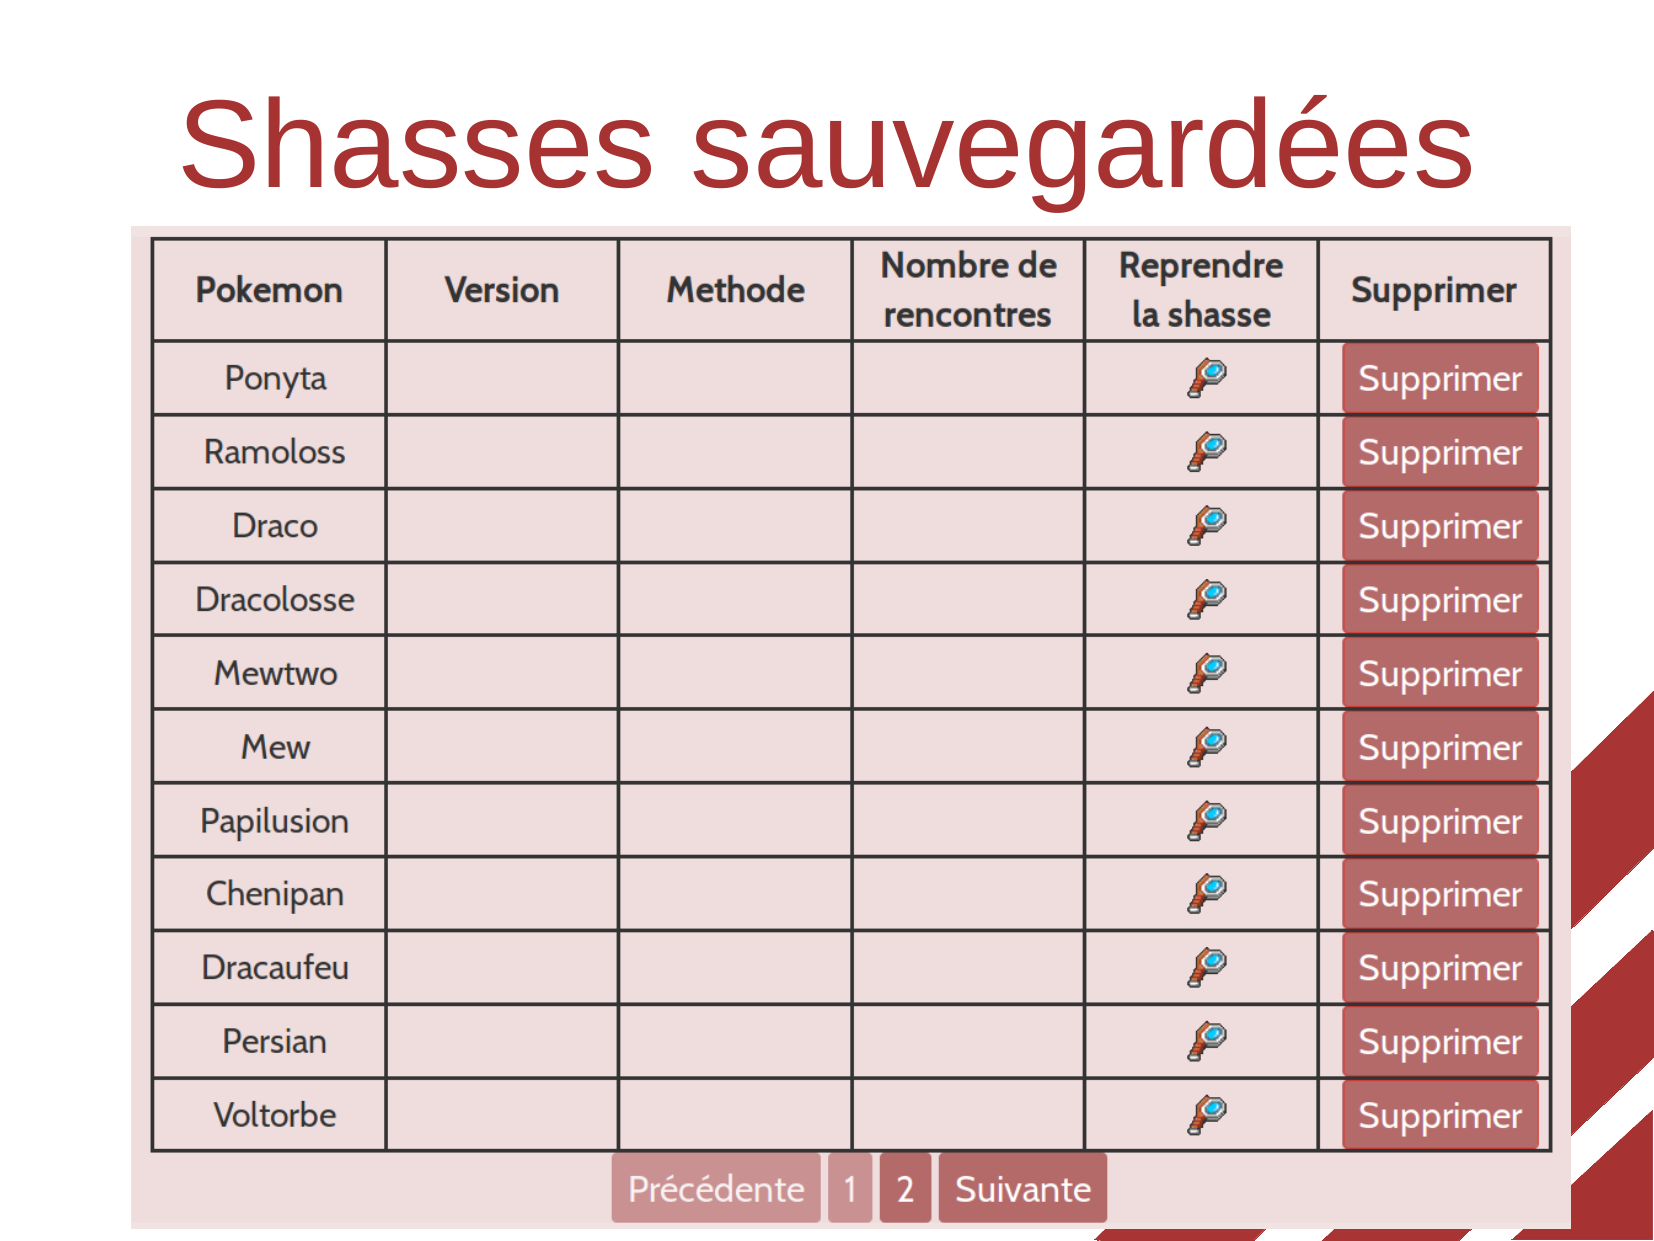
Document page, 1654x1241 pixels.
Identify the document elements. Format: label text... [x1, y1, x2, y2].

title Shasses sauvegardées [0, 3, 1654, 284]
text_box [1571, 690, 1654, 929]
text_box [1321, 1229, 1472, 1241]
text_box [1094, 1229, 1266, 1241]
picture [131, 226, 1571, 1229]
text_box [1511, 1110, 1653, 1240]
text_box [1571, 930, 1654, 1136]
